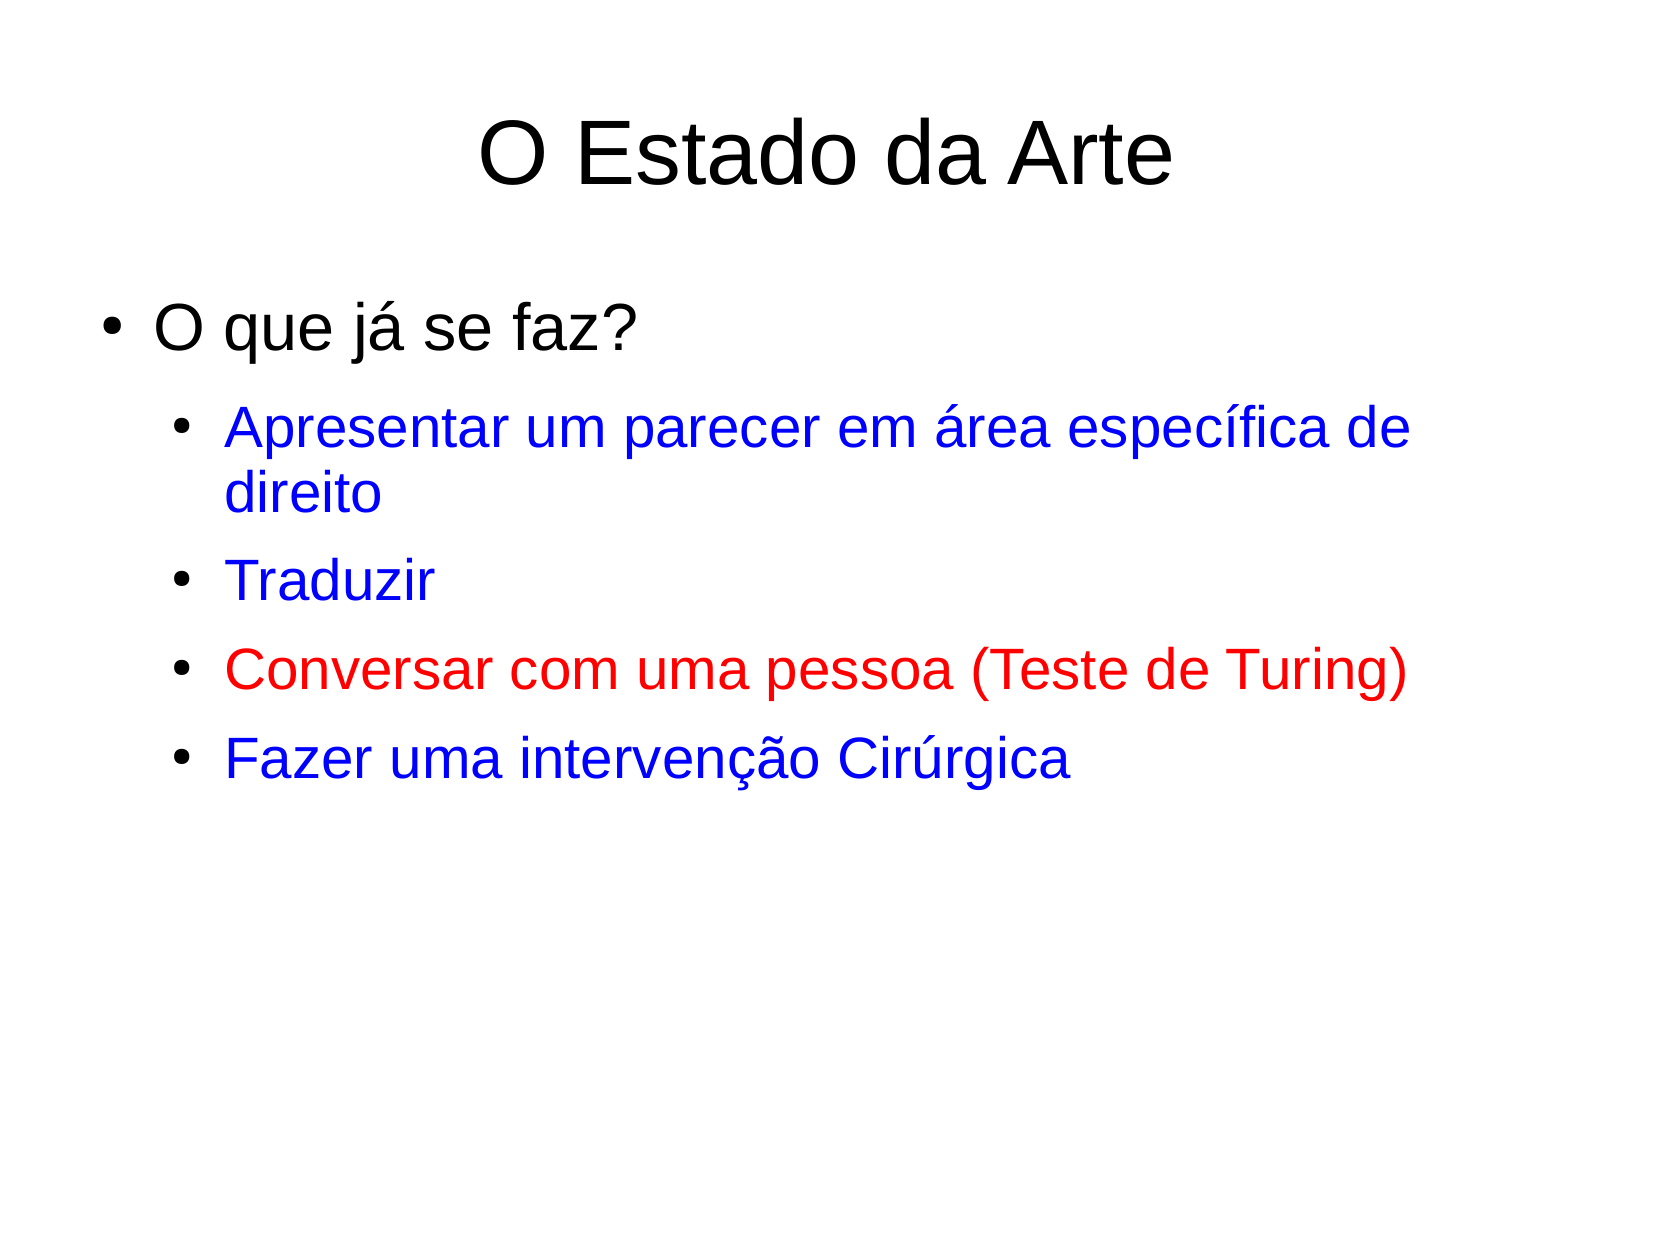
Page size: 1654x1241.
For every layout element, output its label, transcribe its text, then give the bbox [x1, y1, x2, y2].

title O Estado da Arte [82, 49, 1571, 257]
list O que já se faz? Apresentar um parecer em área específica de direito Traduzir Conversar com uma pessoa (Teste de Turing) Fazer uma intervenção Cirúrgica [82, 290, 1571, 1109]
